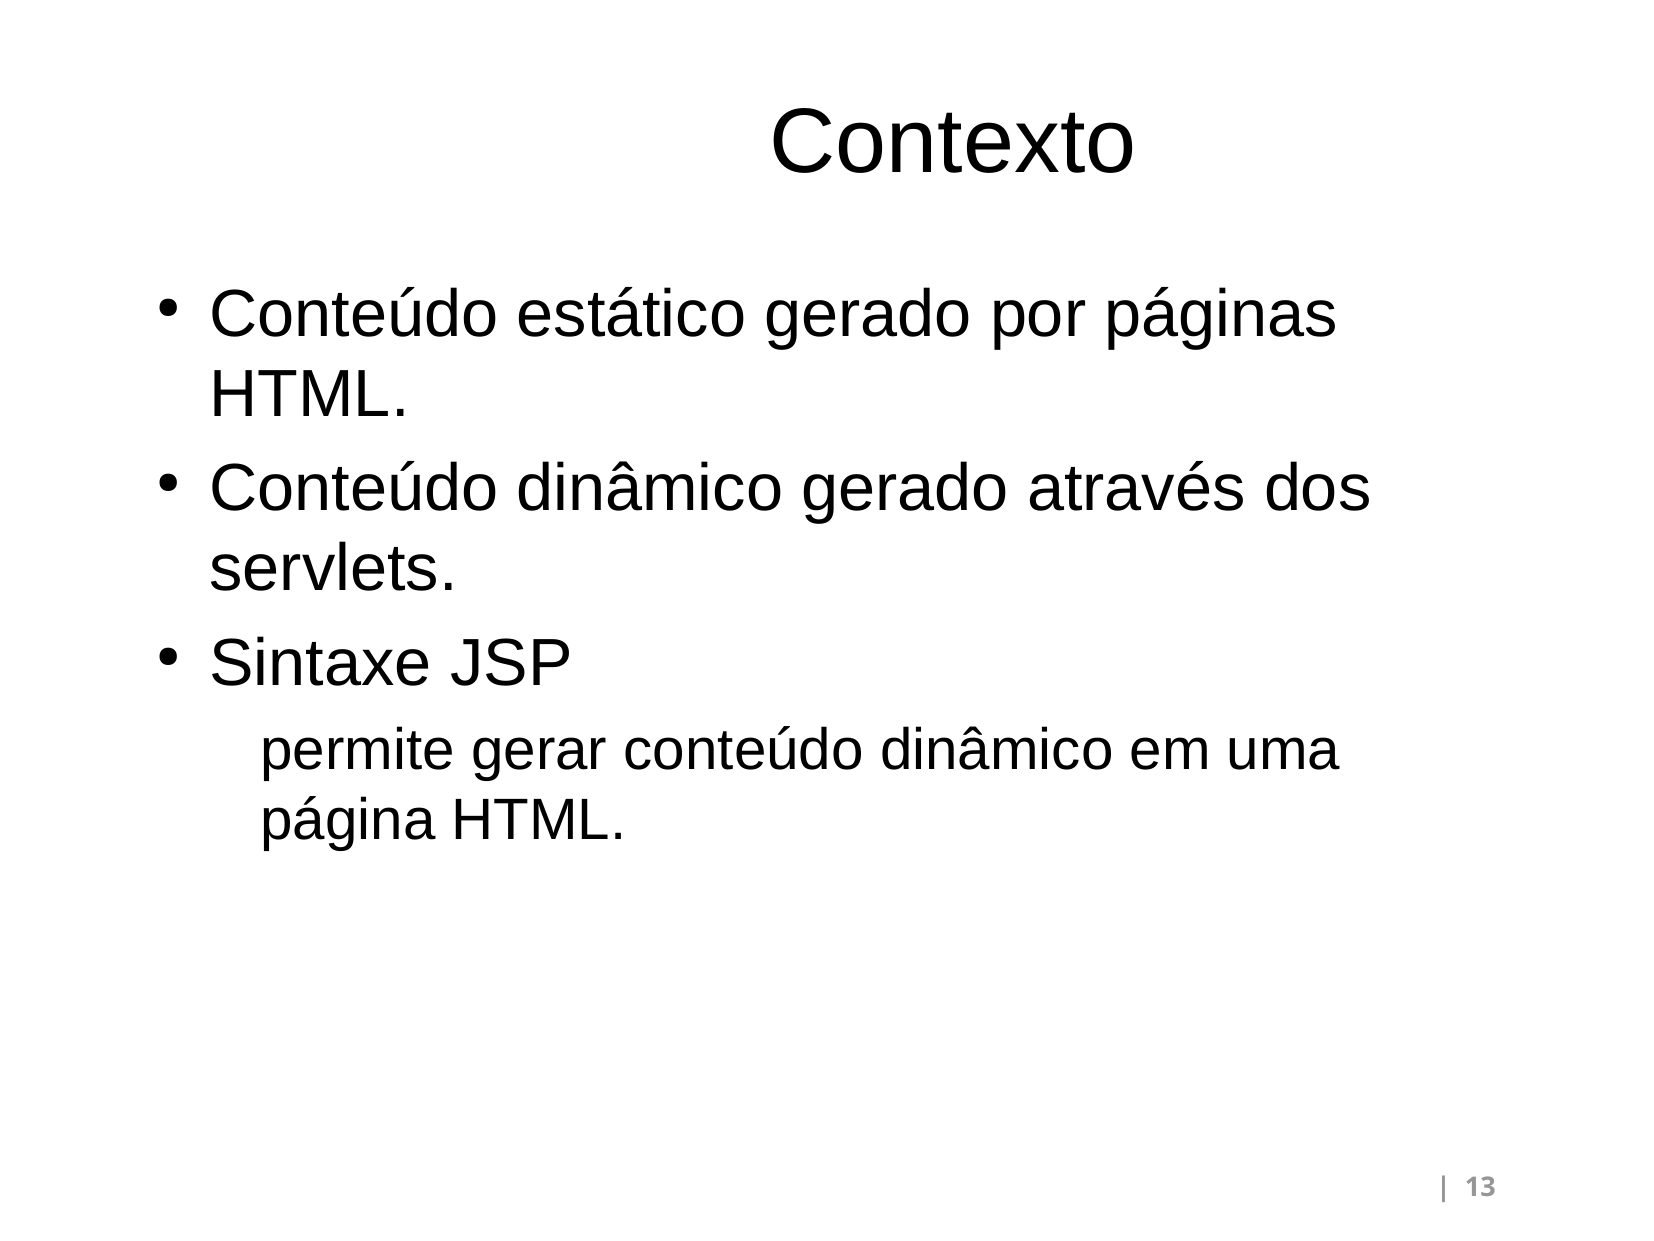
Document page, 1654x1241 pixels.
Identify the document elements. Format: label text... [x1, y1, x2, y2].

text_box | <número> [711, 1162, 1511, 1217]
list Conteúdo estático gerado por páginas HTML. Conteúdo dinâmico gerado através dos servlets. Sintaxe JSP permite gerar conteúdo dinâmico em uma página HTML. [124, 261, 1530, 1117]
title Contexto [234, 0, 1640, 198]
